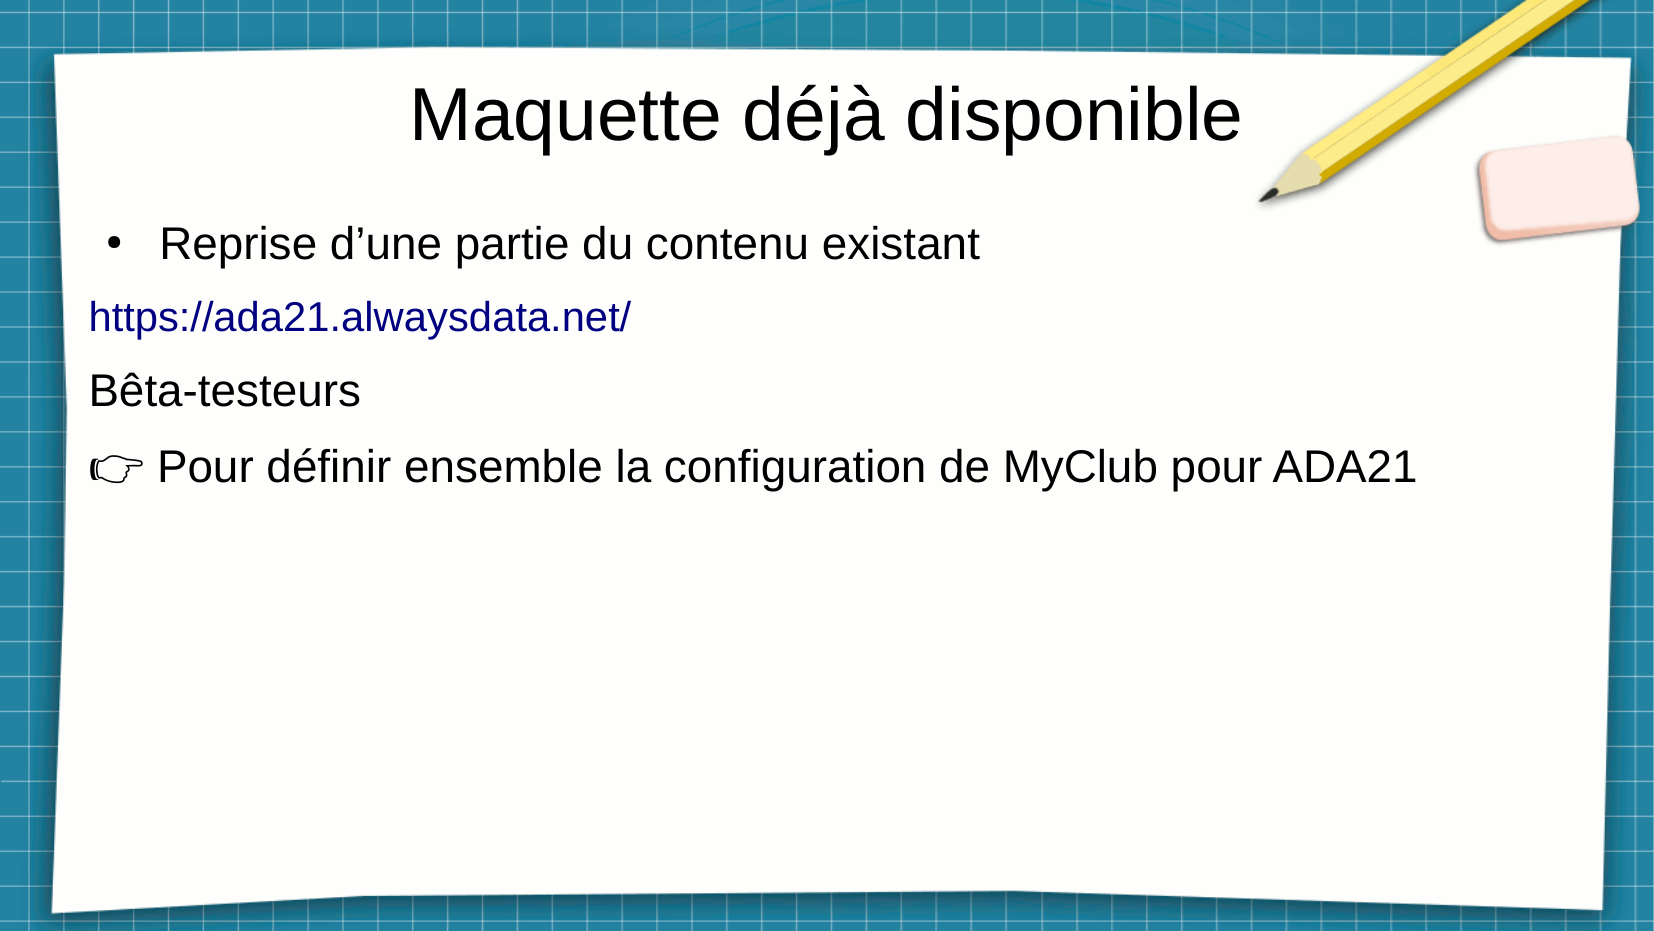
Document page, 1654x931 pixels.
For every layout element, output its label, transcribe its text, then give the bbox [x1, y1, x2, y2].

list Reprise d’une partie du contenu existant https://ada21.alwaysdata.net/ Bêta-testeurs 👉 Pour définir ensemble la configuration de MyClub pour ADA21 [88, 217, 1577, 758]
picture [0, 0, 1654, 931]
title Maquette déjà disponible [82, 37, 1571, 193]
